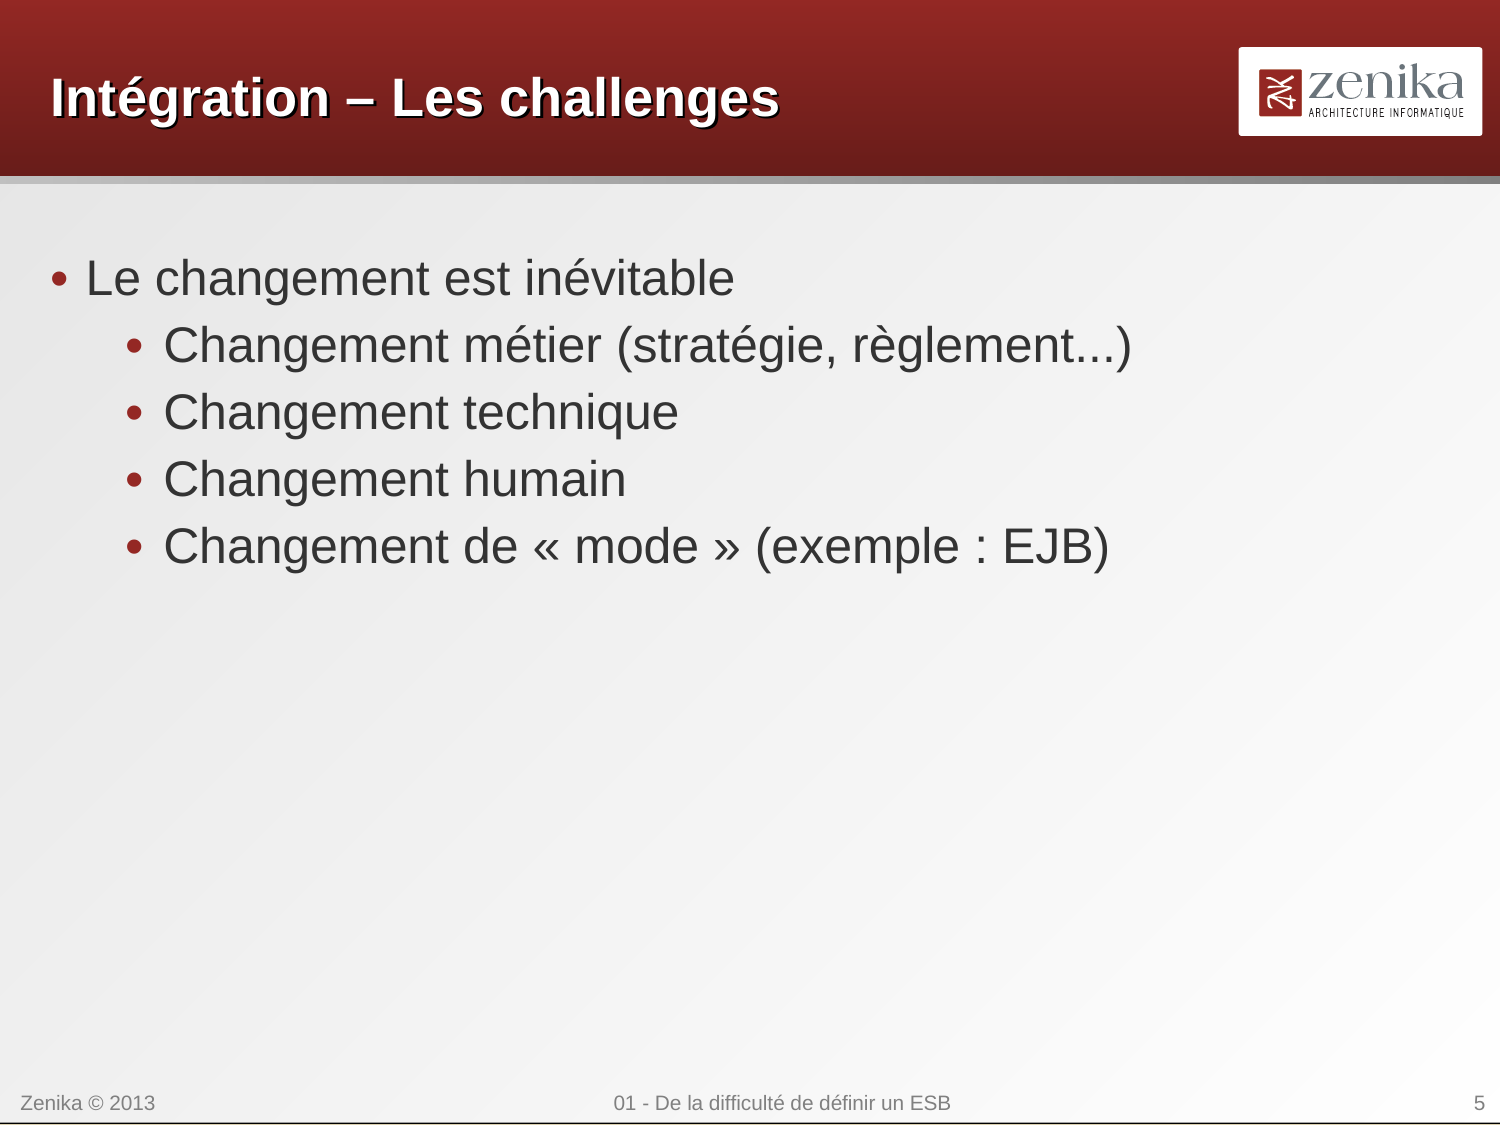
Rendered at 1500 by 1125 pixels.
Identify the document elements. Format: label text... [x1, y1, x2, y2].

title Intégration – Les challenges [50, 15, 1206, 180]
picture [1257, 58, 1464, 125]
list Le changement est inévitable Changement métier (stratégie, règlement...) Changement technique Changement humain Changement de « mode » (exemple : EJB) [50, 249, 1435, 1064]
